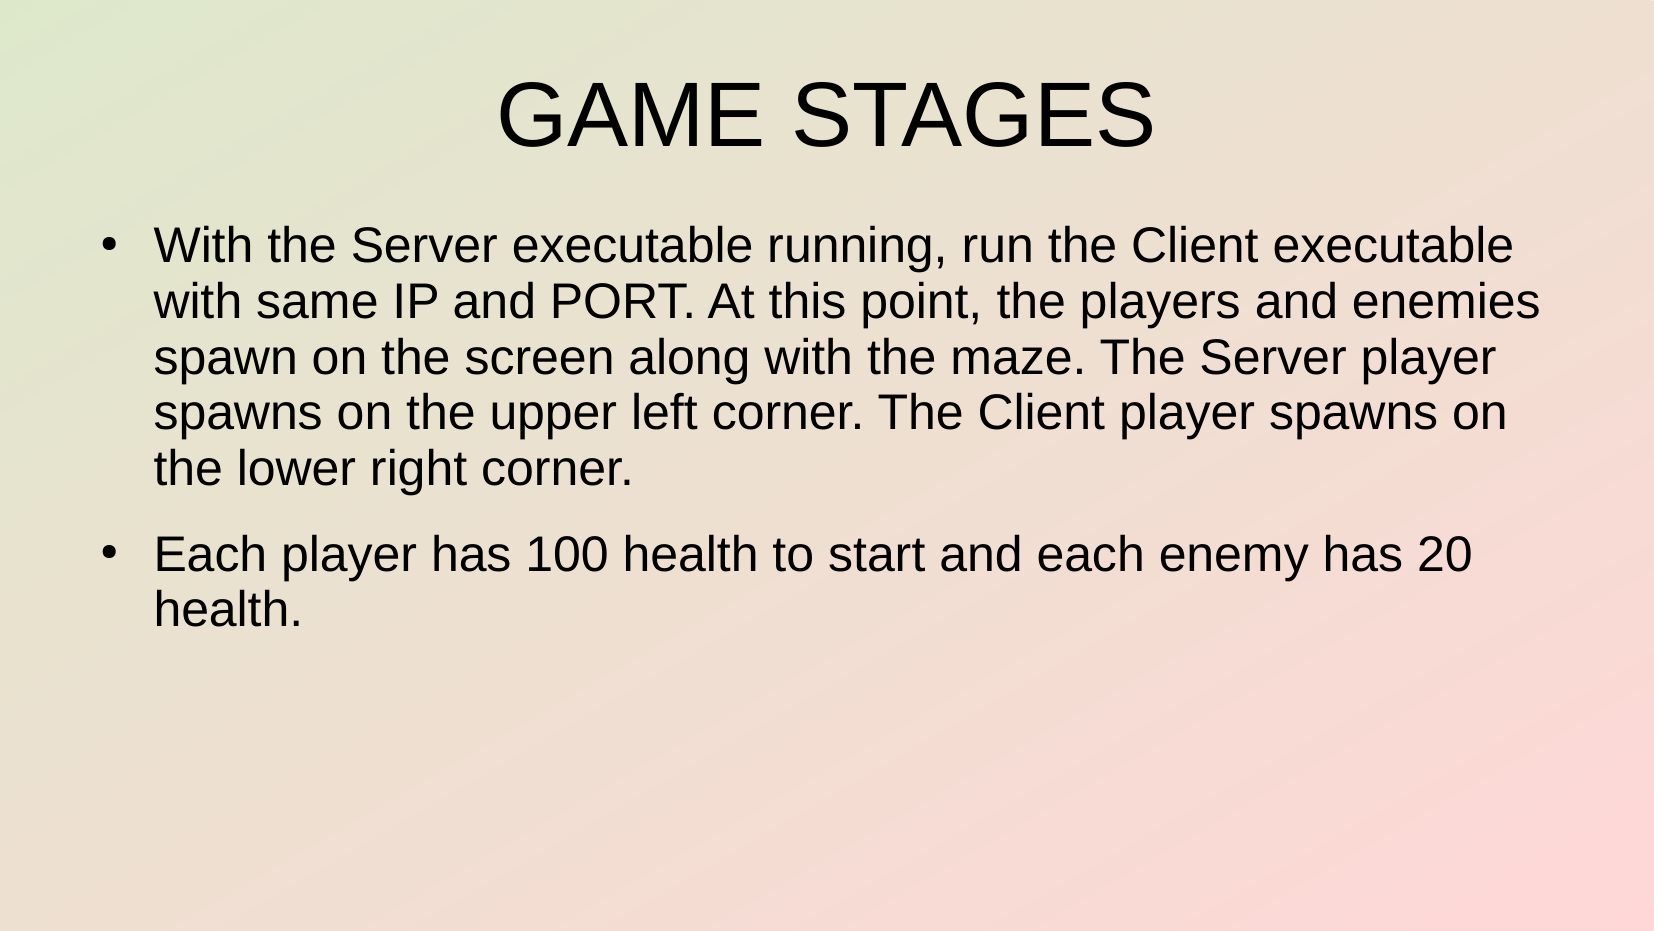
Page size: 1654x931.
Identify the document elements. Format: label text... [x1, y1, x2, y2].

list With the Server executable running, run the Client executable with same IP and PORT. At this point, the players and enemies spawn on the screen along with the maze. The Server player spawns on the upper left corner. The Client player spawns on the lower right corner. Each player has 100 health to start and each enemy has 20 health. [82, 217, 1571, 758]
title GAME STAGES [82, 37, 1571, 193]
